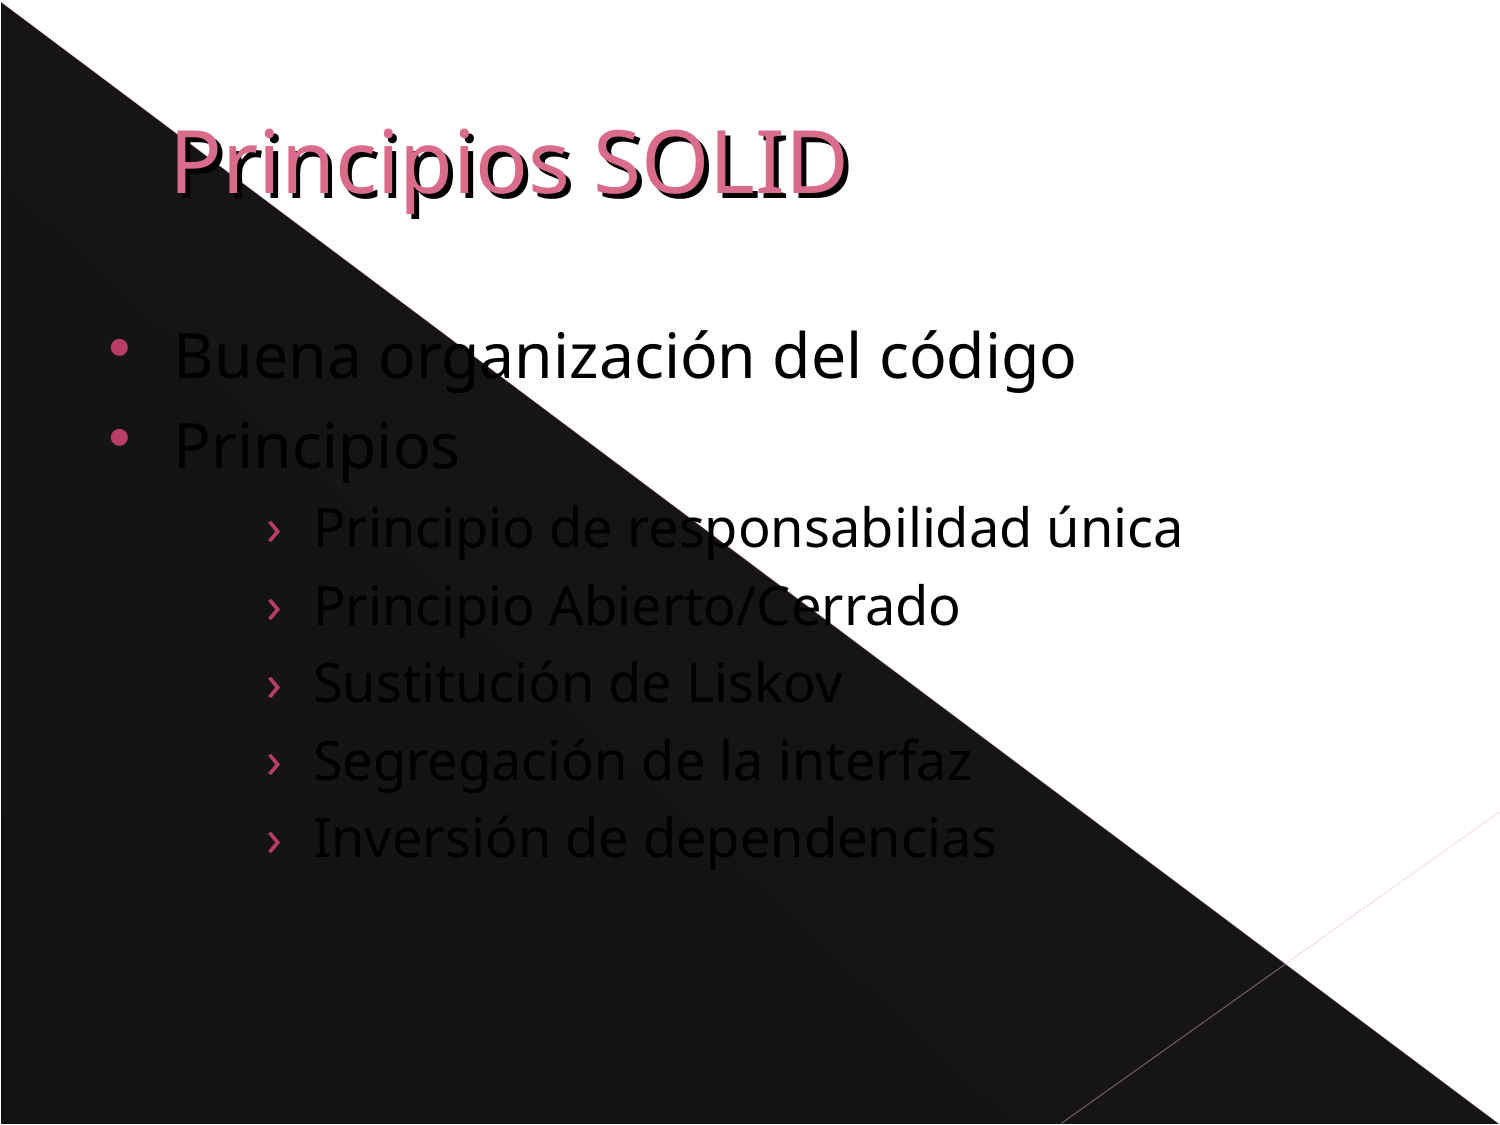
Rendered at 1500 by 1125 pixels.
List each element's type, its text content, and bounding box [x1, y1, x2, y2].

title Principios SOLID [75, 43, 1426, 274]
list Buena organización del código Principios Principio de responsabilidad única Principio Abierto/Cerrado Sustitución de Liskov Segregación de la interfaz Inversión de dependencias [75, 308, 1426, 1059]
